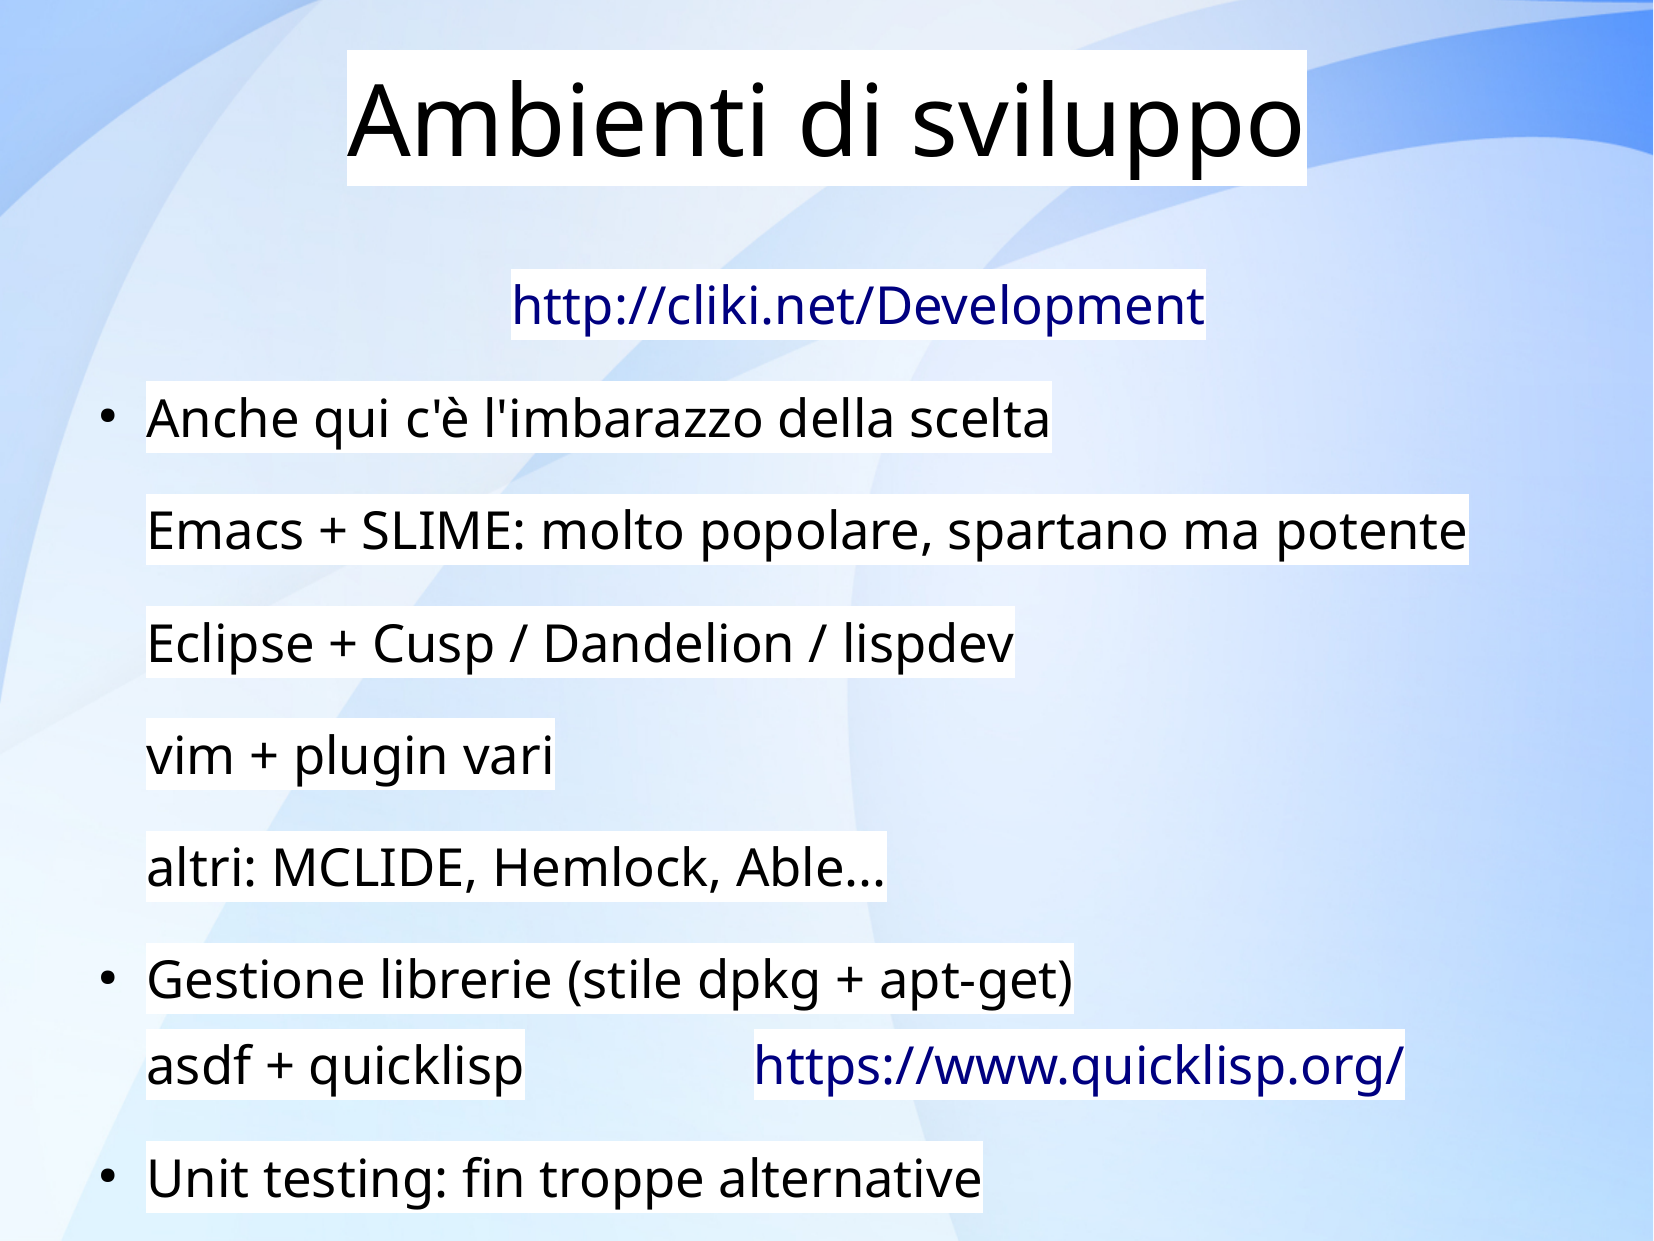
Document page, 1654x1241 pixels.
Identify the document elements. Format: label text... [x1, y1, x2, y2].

picture [0, 0, 1654, 1241]
title Ambienti di sviluppo [82, 13, 1571, 222]
list http://cliki.net/Development Anche qui c'è l'imbarazzo della scelta Emacs + SLIME: molto popolare, spartano ma potente Eclipse + Cusp / Dandelion / lispdev vim + plugin vari altri: MCLIDE, Hemlock, Able... Gestione librerie (stile dpkg + apt-get) asdf + quicklisp https://www.quicklisp.org/ Unit testing: fin troppe alternative [82, 254, 1571, 1216]
